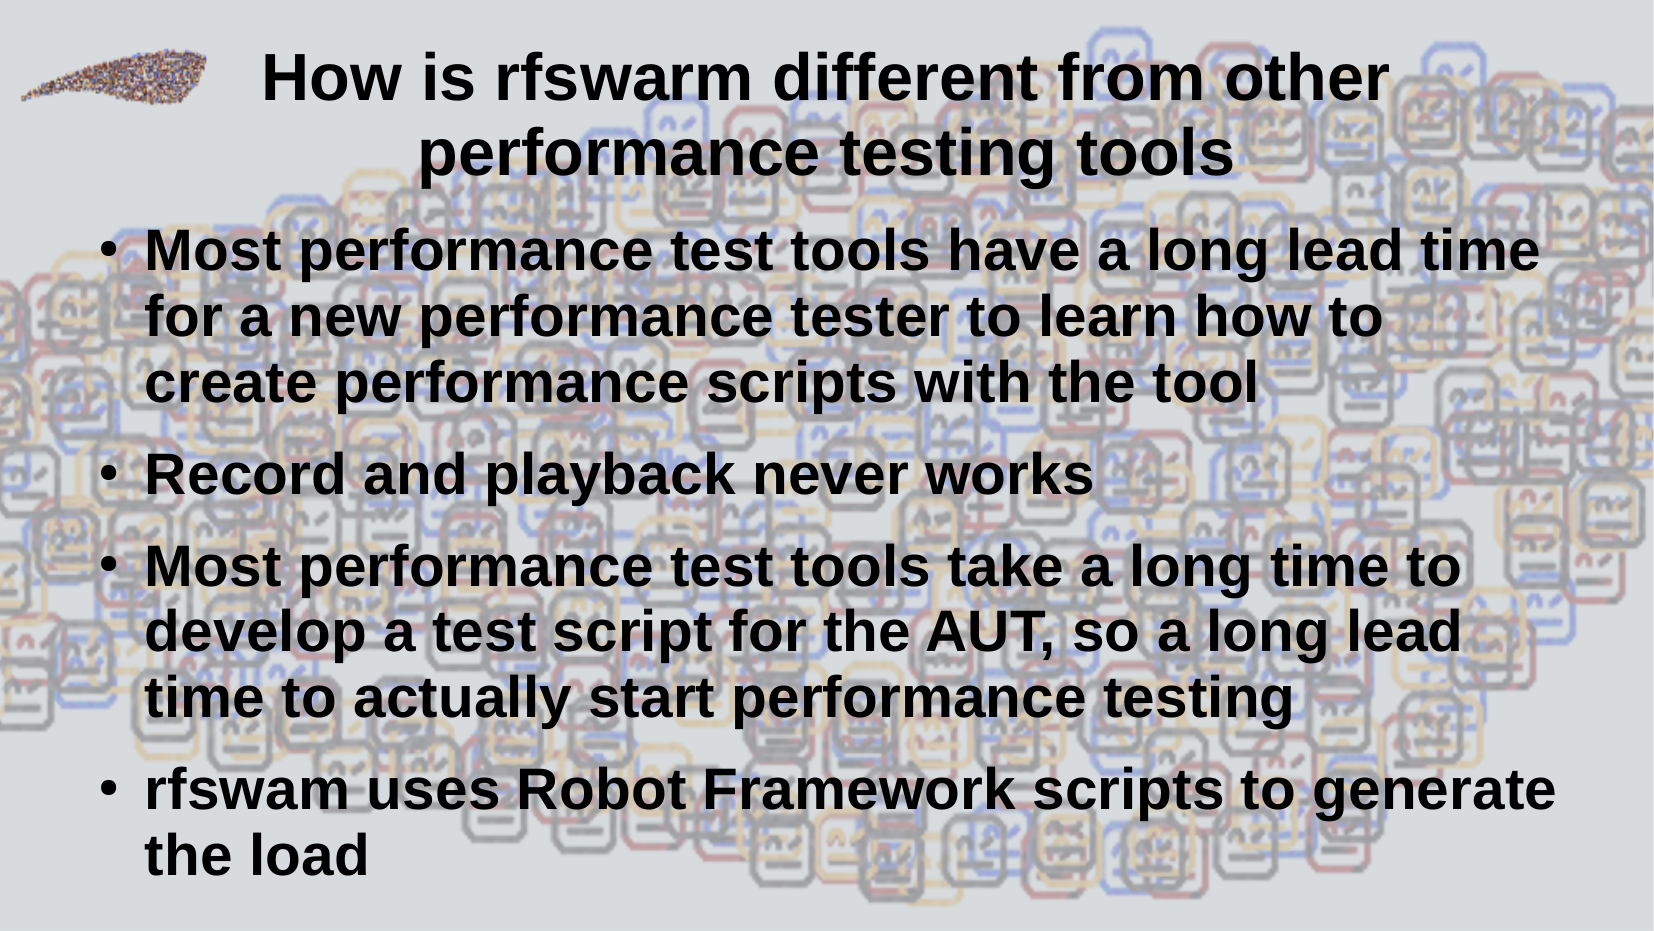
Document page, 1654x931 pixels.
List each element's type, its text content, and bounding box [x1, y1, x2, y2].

title How is rfswarm different from other performance testing tools [82, 37, 1571, 193]
picture [0, 0, 1654, 931]
list Most performance test tools have a long lead time for a new performance tester to learn how to create performance scripts with the tool Record and playback never works Most performance test tools take a long time to develop a test script for the AUT, so a long lead time to actually start performance testing rfswam uses Robot Framework scripts to generate the load [82, 217, 1571, 898]
